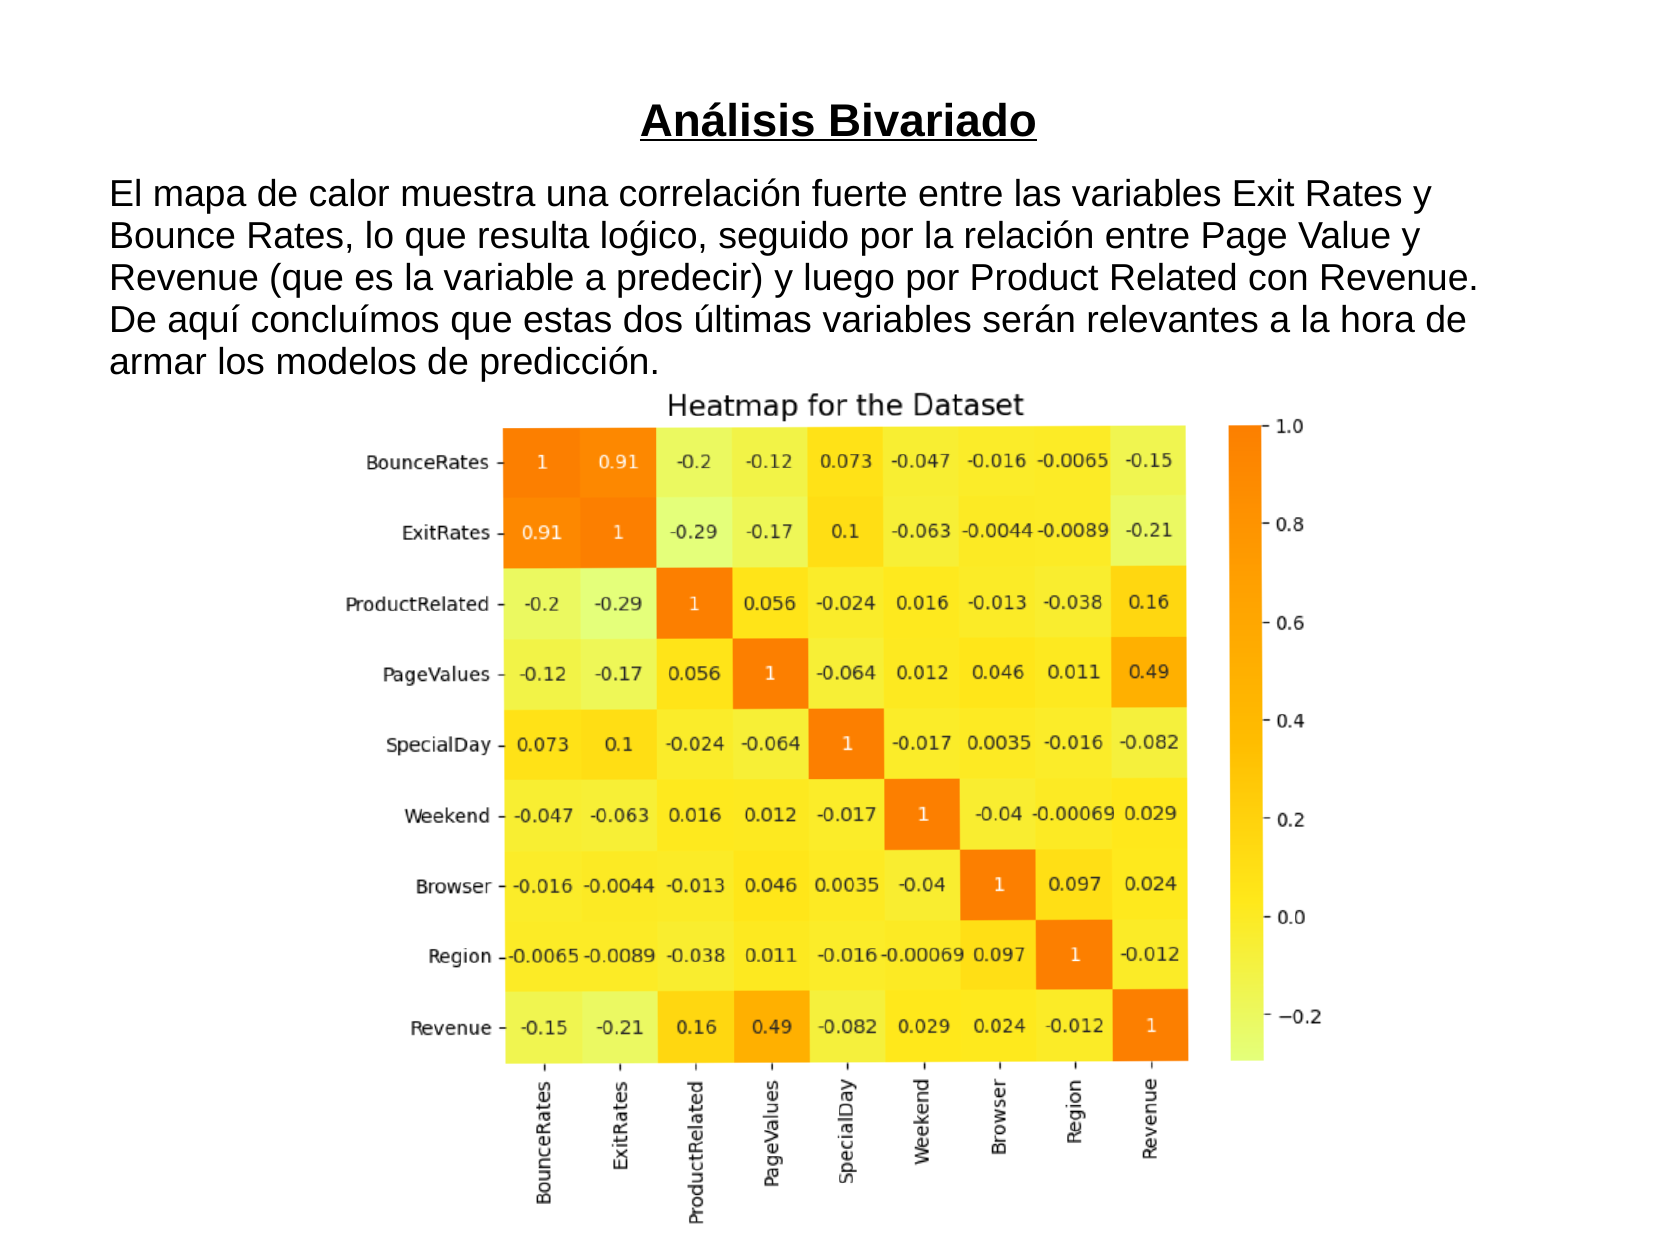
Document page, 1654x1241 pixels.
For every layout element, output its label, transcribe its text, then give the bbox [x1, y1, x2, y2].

text_box Análisis Bivariado [59, 87, 1619, 154]
text_box El mapa de calor muestra una correlación fuerte entre las variables Exit Rates y Bounce Rates, lo que resulta loǵico, seguido por la relación entre Page Value y Revenue (que es la variable a predecir) y luego por Product Related con Revenue. De aquí concluímos que estas dos últimas variables serán relevantes a la hora de armar los modelos de predicción. [94, 165, 1536, 433]
picture [330, 433, 1335, 1236]
